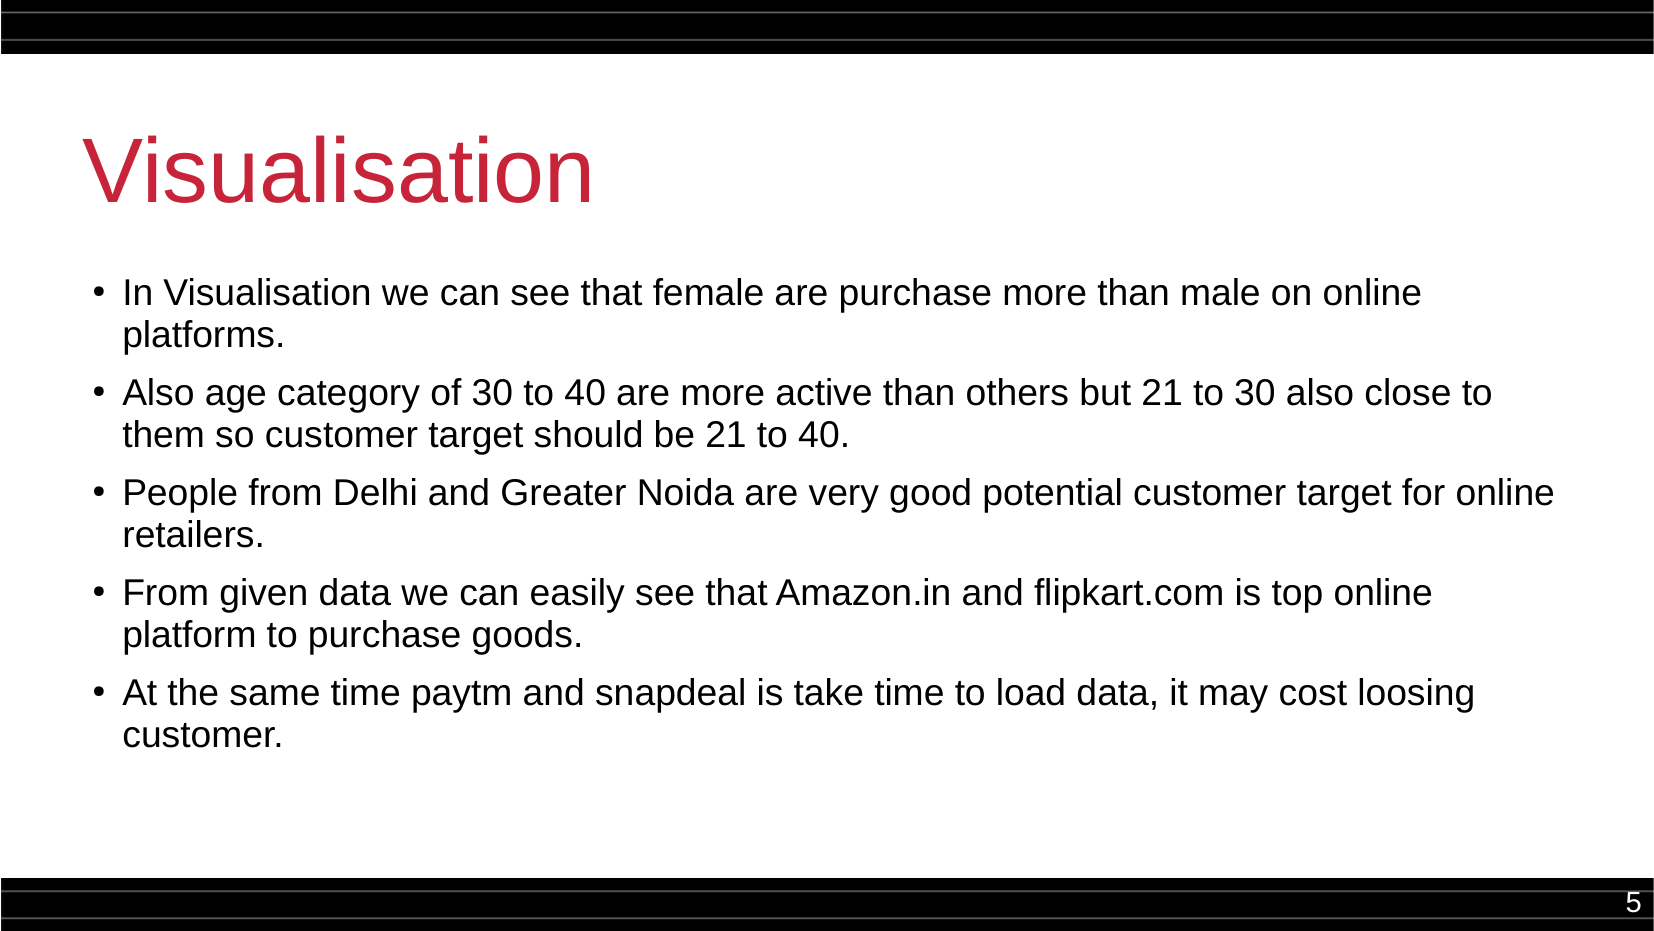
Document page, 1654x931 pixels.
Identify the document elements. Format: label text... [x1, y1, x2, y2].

picture [1, 878, 1654, 931]
list In Visualisation we can see that female are purchase more than male on online platforms. Also age category of 30 to 40 are more active than others but 21 to 30 also close to them so customer target should be 21 to 40. People from Delhi and Greater Noida are very good potential customer target for online retailers. From given data we can easily see that Amazon.in and flipkart.com is top online platform to purchase goods. At the same time paytm and snapdeal is take time to load data, it may cost loosing customer. [82, 271, 1571, 758]
picture [1, 0, 1654, 54]
title Visualisation [82, 92, 1571, 249]
